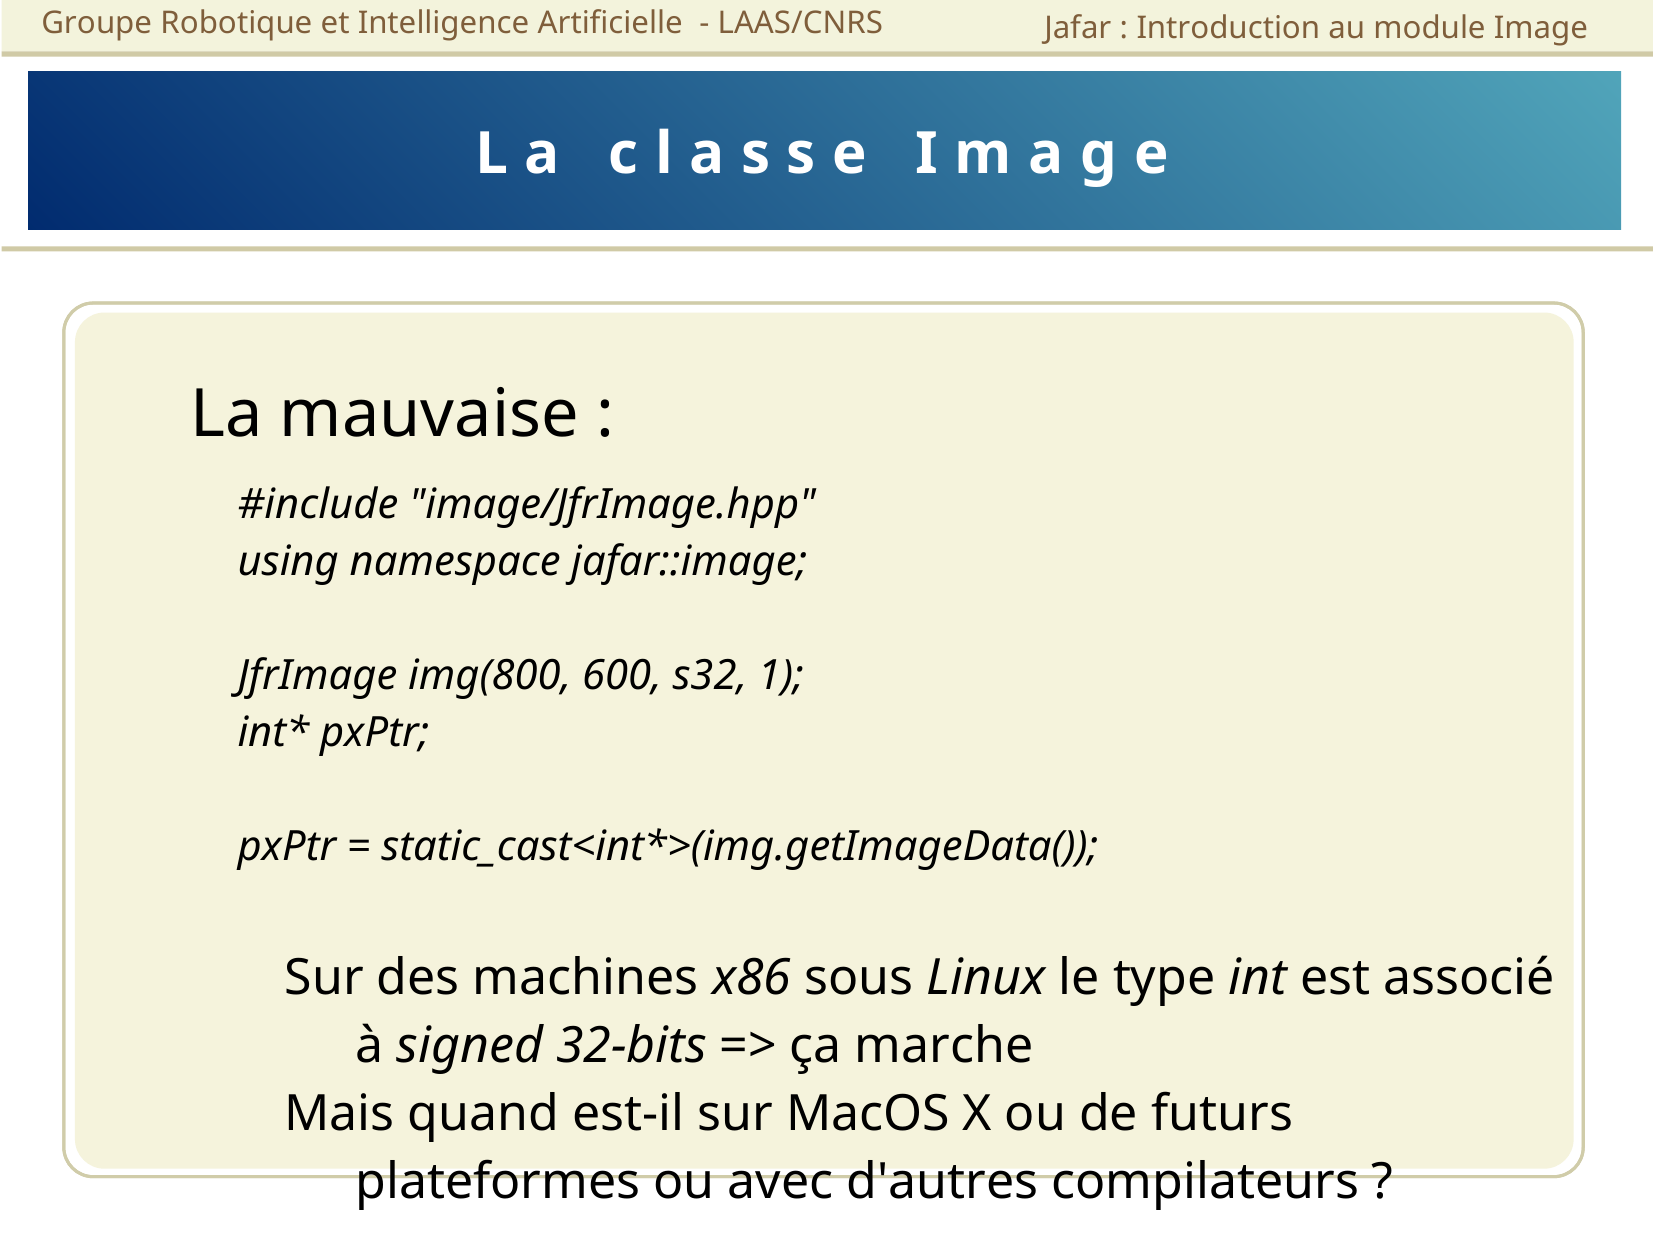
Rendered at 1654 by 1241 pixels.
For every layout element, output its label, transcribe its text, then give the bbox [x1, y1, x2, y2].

list La mauvaise : #include "image/JfrImage.hpp" using namespace jafar::image; JfrImage img(800, 600, s32, 1); int* pxPtr; pxPtr = static_cast<int*>(img.getImageData()); Sur des machines x86 sous Linux le type int est associé à signed 32-bits => ça marche Mais quand est-il sur MacOS X ou de futurs plateformes ou avec d'autres compilateurs ? [178, 364, 1569, 1147]
title La classe Image [57, 81, 1587, 221]
